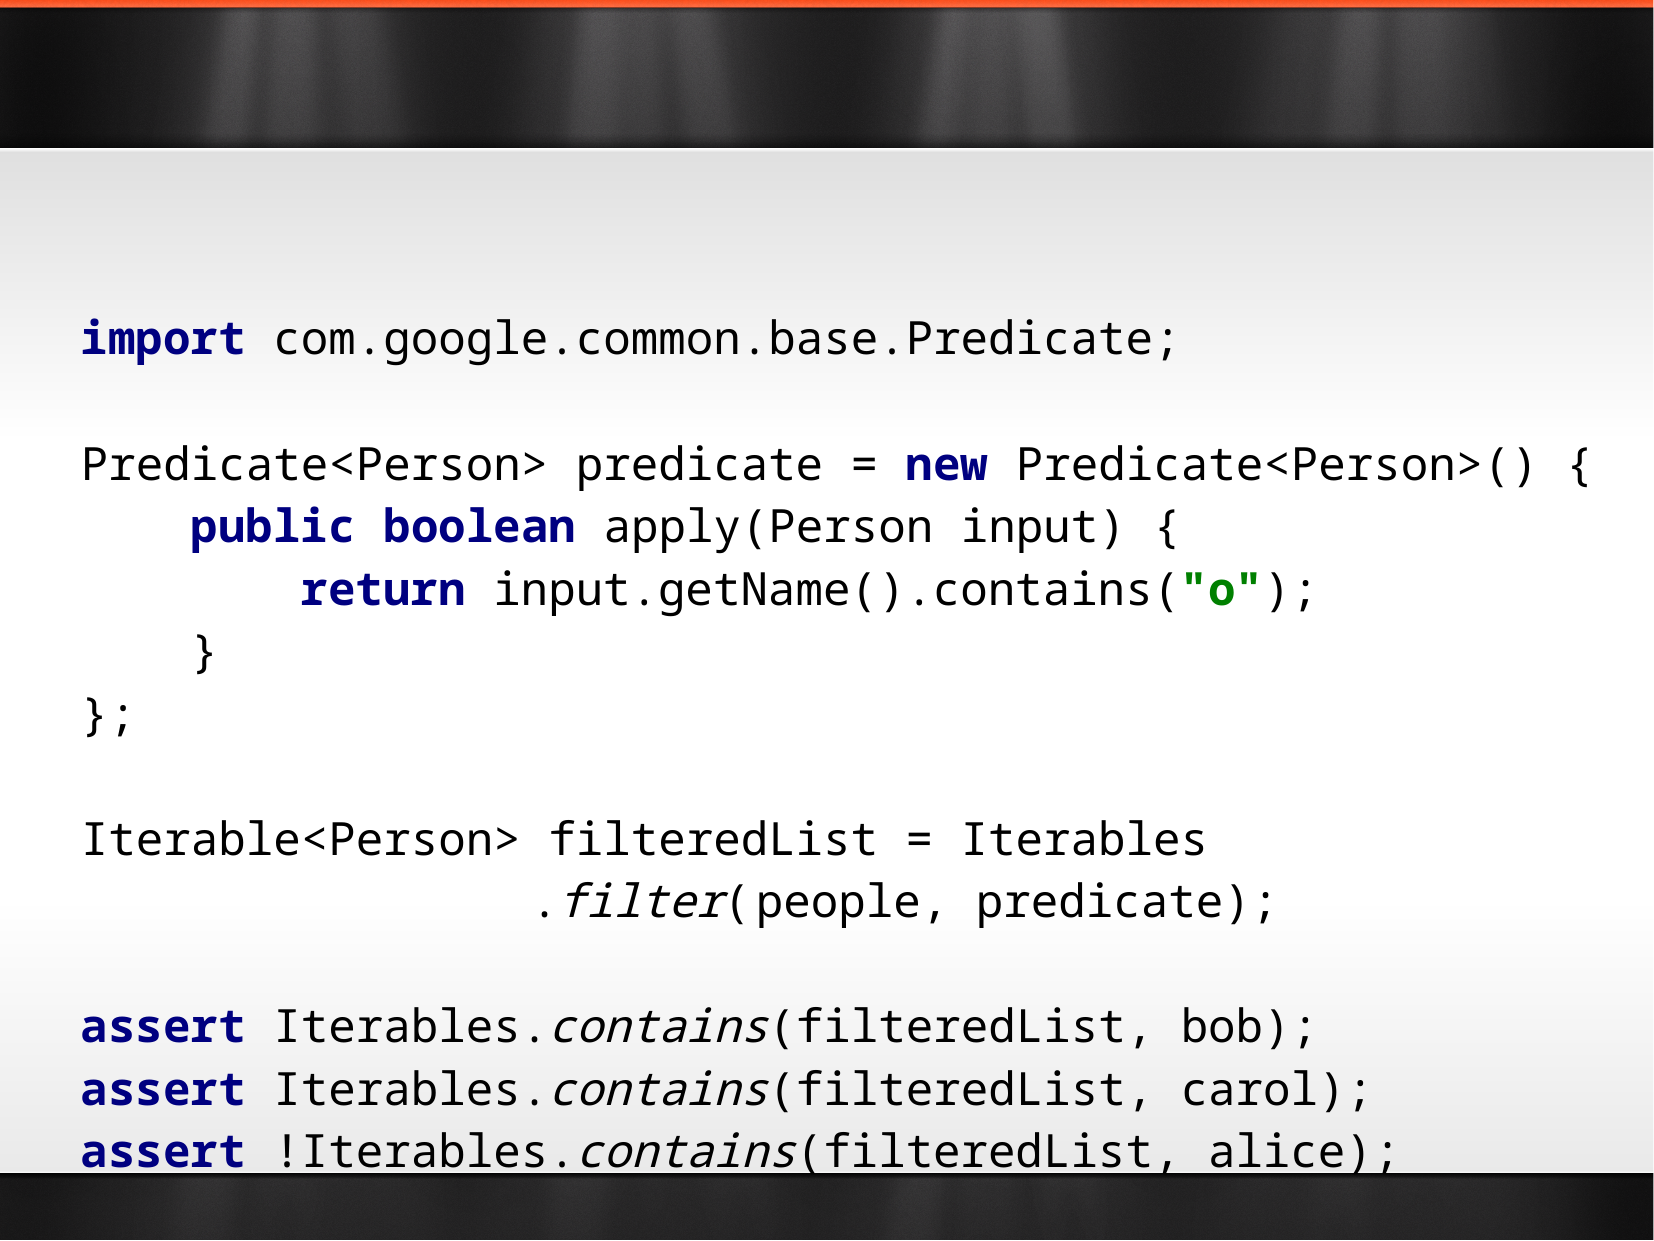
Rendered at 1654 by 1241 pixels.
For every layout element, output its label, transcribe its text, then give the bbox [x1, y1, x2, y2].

picture [1022, 1145, 1035, 1164]
text_box import com.google.common.base.Predicate; Predicate<Person> predicate = new Predicate<Person>() { public boolean apply(Person input) { return input.getName().contains("o"); } }; Iterable<Person> filteredList = Iterables .filter( people, predicate); assert Iterables.contains(filteredList, bob); assert Iterables.contains(filteredList, carol); assert !Iterables.contains(filteredList, alice); [80, 305, 1654, 1135]
picture [446, 1145, 459, 1164]
picture [0, 0, 1654, 1240]
